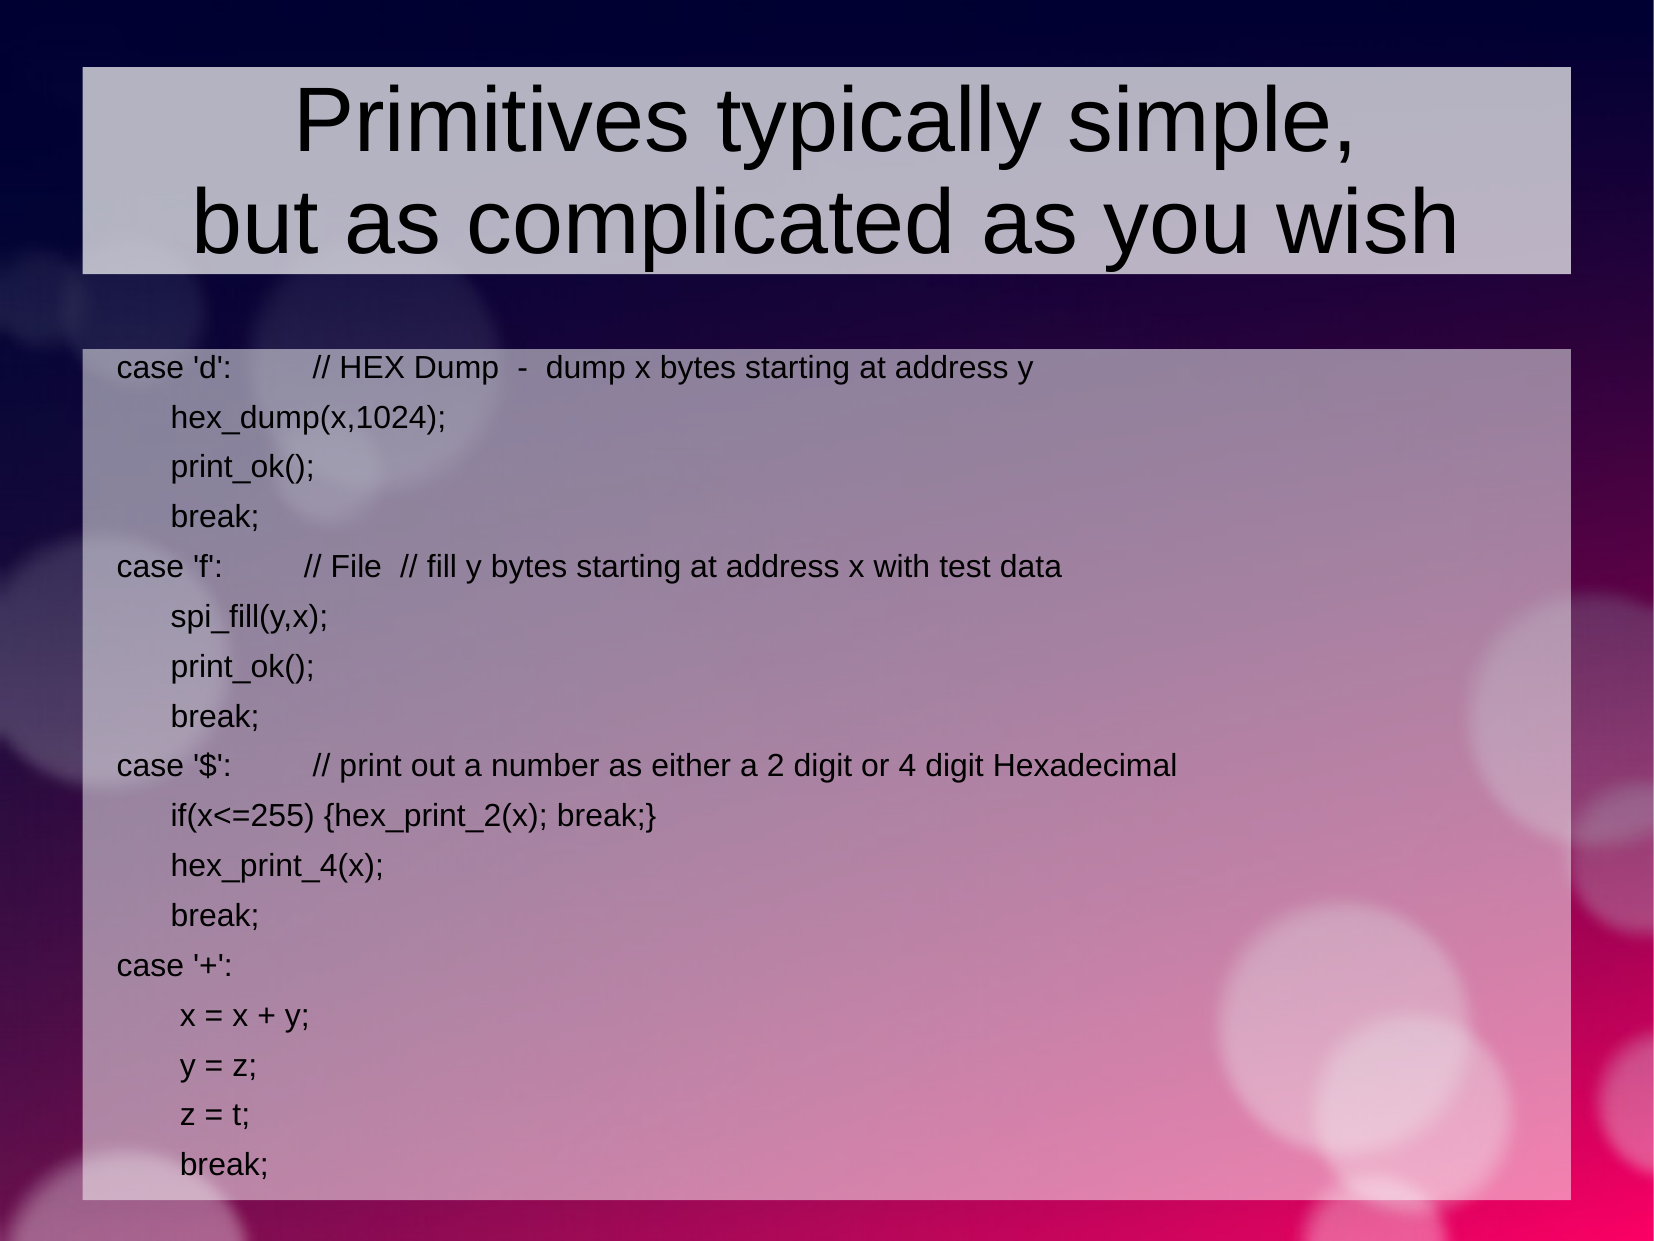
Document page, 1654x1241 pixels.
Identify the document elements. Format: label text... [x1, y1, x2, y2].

list case 'd': // HEX Dump - dump x bytes starting at address y hex_dump(x,1024); print_ok(); break; case 'f': // File // fill y bytes starting at address x with test data spi_fill(y,x); print_ok(); break; case '$': // print out a number as either a 2 digit or 4 digit Hexadecimal if(x<=255) {hex_print_2(x); break;} hex_print_4(x); break; case '+': x = x + y; y = z; z = t; break; [82, 349, 1571, 1201]
picture [0, 0, 1654, 1241]
title Primitives typically simple, but as complicated as you wish [82, 67, 1571, 275]
